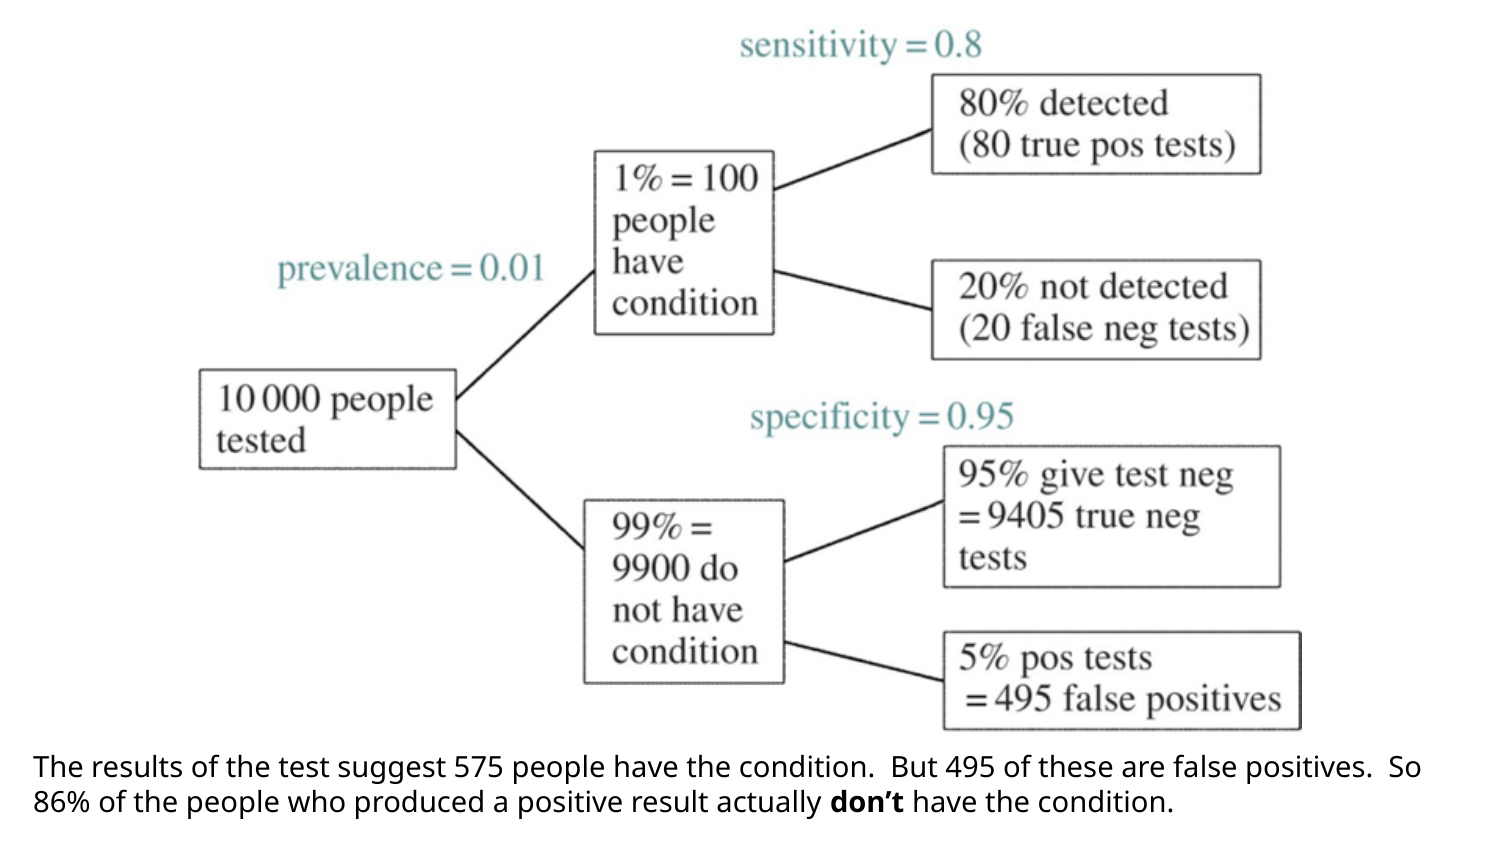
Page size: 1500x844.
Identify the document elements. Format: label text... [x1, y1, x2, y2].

text_box The results of the test suggest 575 people have the condition. But 495 of these are false positives. So 86% of the people who produced a positive result actually don’t have the condition. [18, 732, 1487, 831]
picture [198, 24, 1302, 732]
